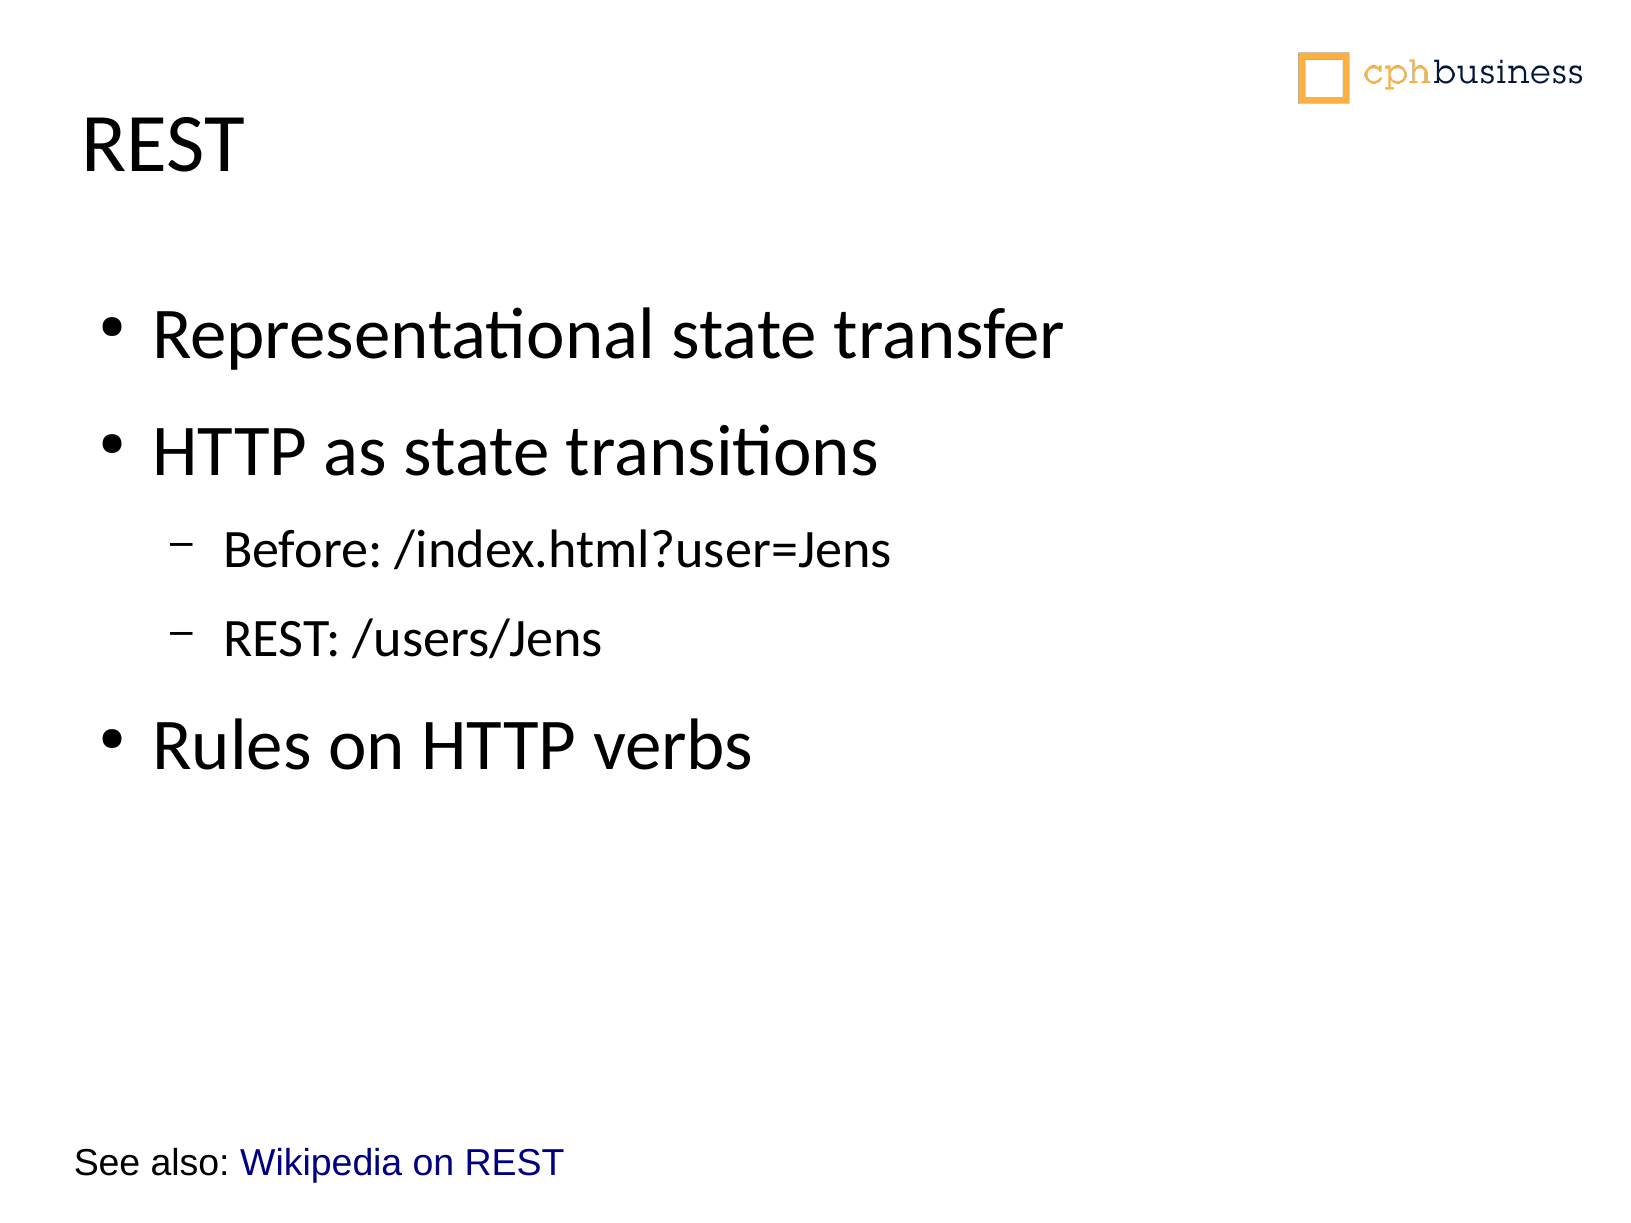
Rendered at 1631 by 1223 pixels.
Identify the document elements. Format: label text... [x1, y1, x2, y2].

picture [1247, 1, 1631, 155]
list Representational state transfer HTTP as state transitions Before: /index.html?user=Jens REST: /users/Jens Rules on HTTP verbs [81, 285, 1549, 1092]
text_box See also: Wikipedia on REST [59, 1133, 1536, 1191]
title REST [81, 48, 1549, 253]
